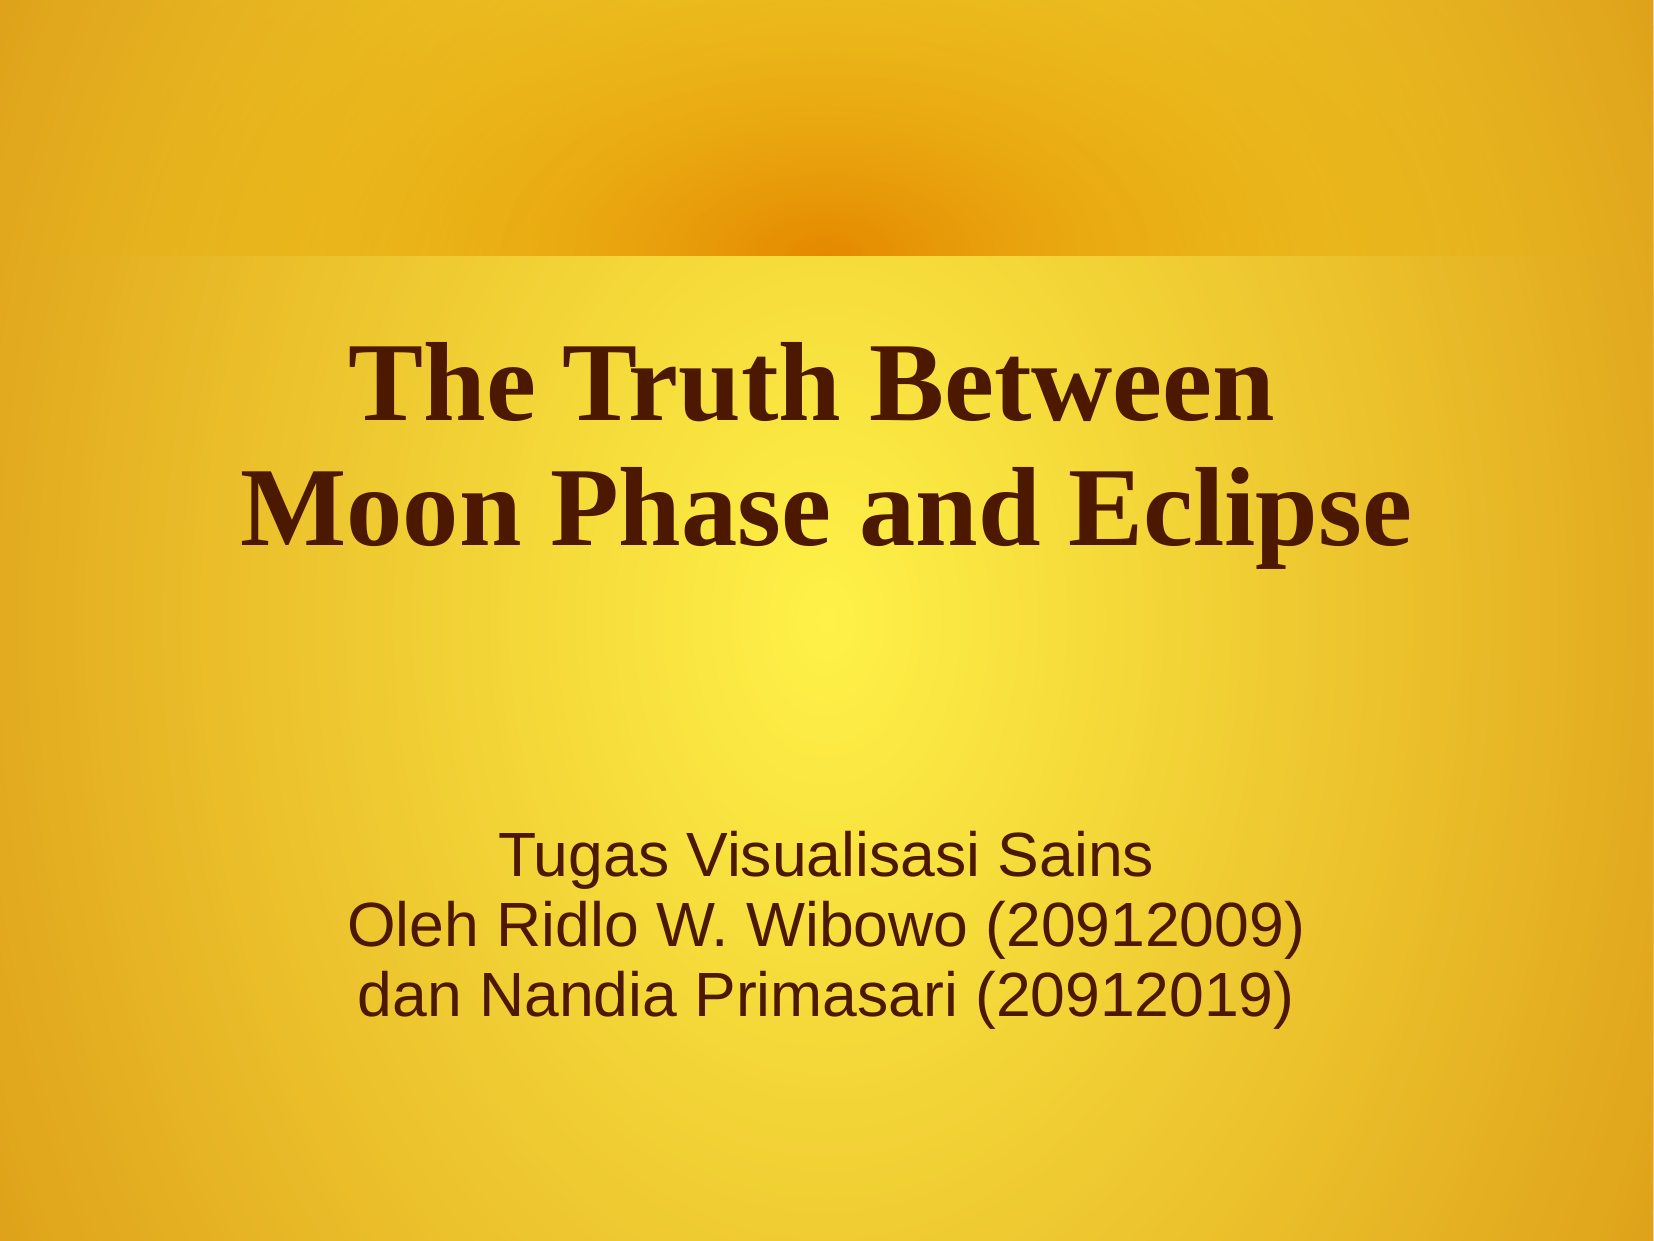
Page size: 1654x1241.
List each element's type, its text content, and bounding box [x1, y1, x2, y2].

subtitle Tugas Visualisasi Sains Oleh Ridlo W. Wibowo (20912009) dan Nandia Primasari (20912019) [82, 820, 1571, 1030]
title The Truth Between Moon Phase and Eclipse [82, 49, 1571, 820]
